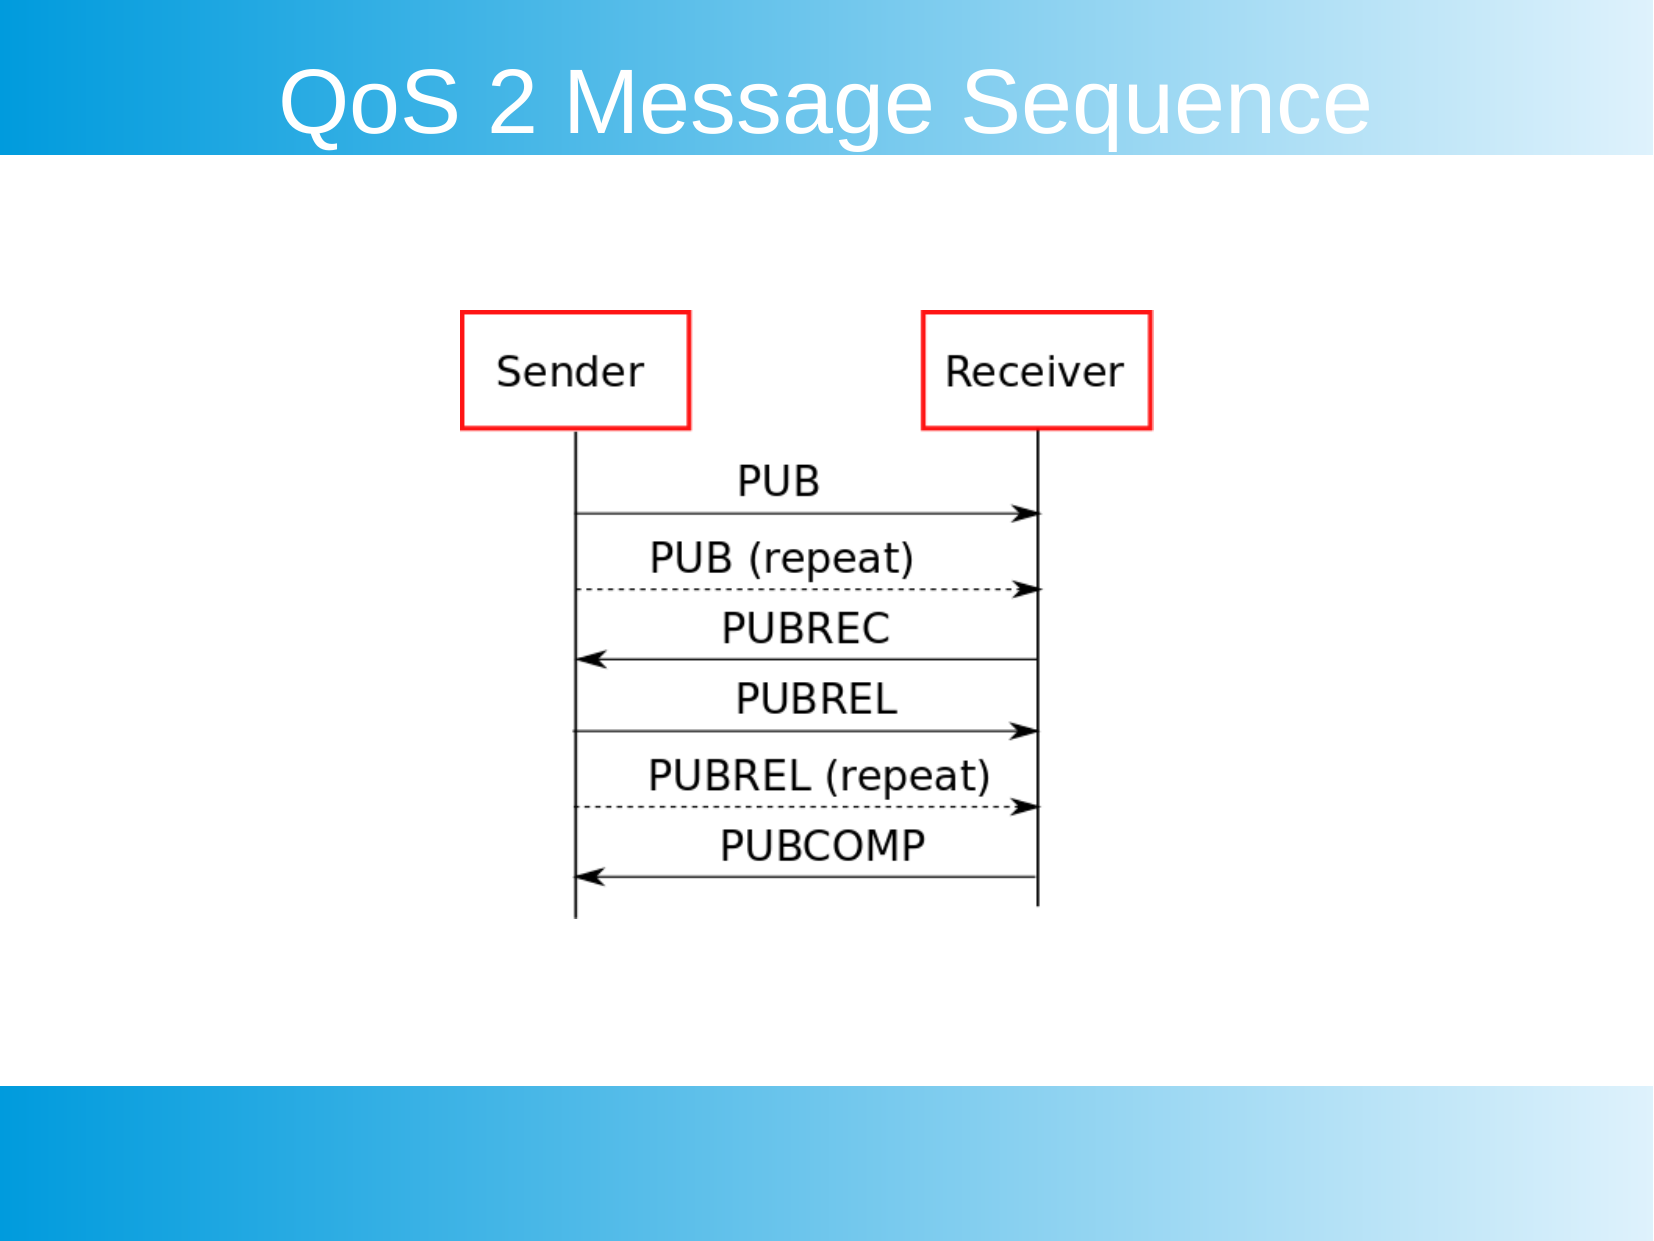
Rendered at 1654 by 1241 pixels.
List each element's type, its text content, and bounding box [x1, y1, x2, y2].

title QoS 2 Message Sequence [82, 49, 1571, 155]
picture [460, 310, 1154, 919]
